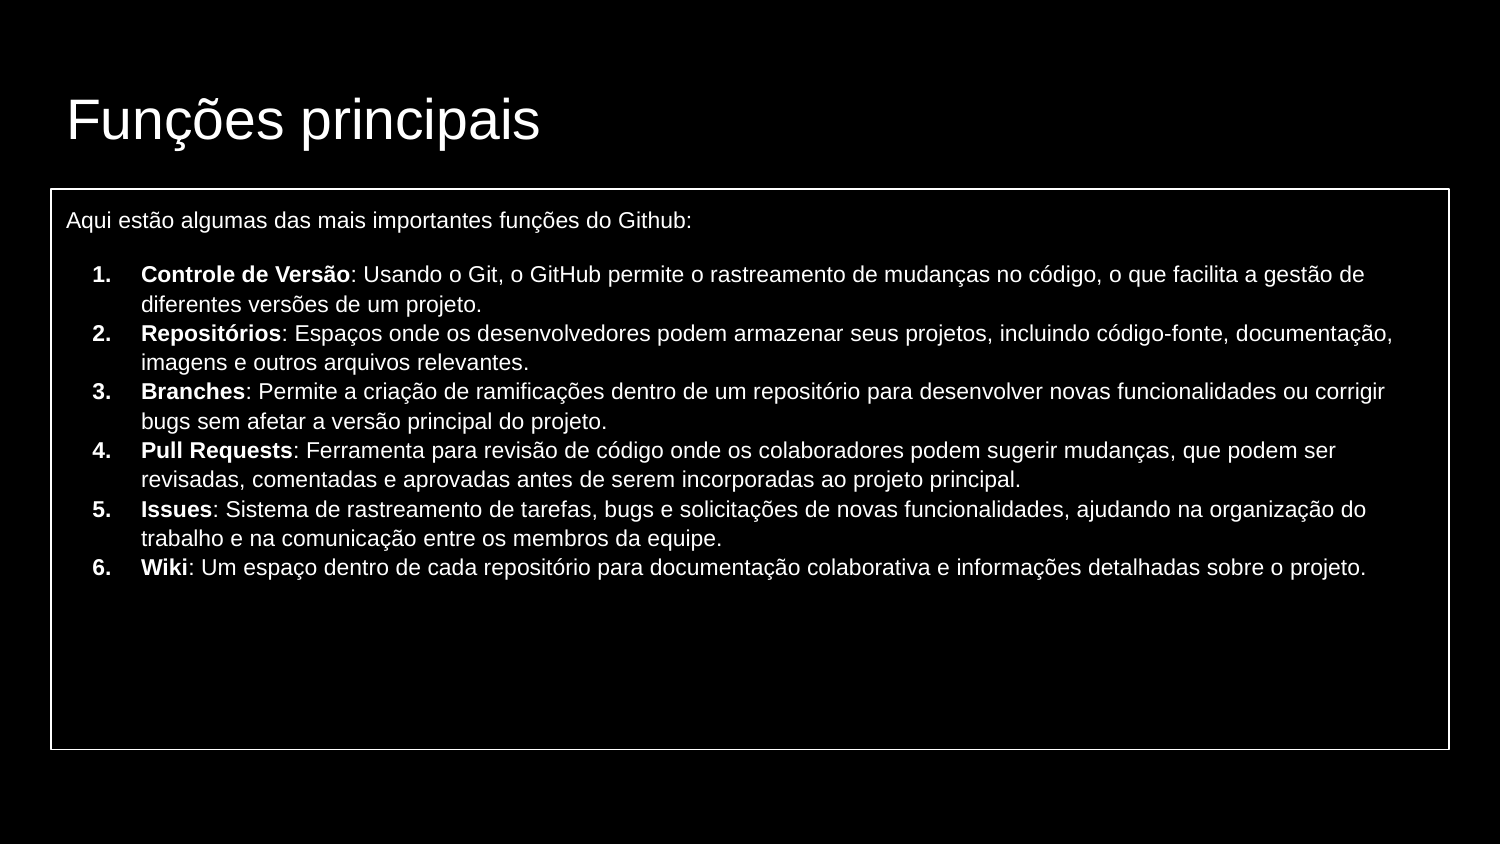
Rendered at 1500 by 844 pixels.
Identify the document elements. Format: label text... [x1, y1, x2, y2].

list Aqui estão algumas das mais importantes funções do Github: Controle de Versão: Usando o Git, o GitHub permite o rastreamento de mudanças no código, o que facilita a gestão de diferentes versões de um projeto. Repositórios: Espaços onde os desenvolvedores podem armazenar seus projetos, incluindo código-fonte, documentação, imagens e outros arquivos relevantes. Branches: Permite a criação de ramificações dentro de um repositório para desenvolver novas funcionalidades ou corrigir bugs sem afetar a versão principal do projeto. Pull Requests: Ferramenta para revisão de código onde os colaboradores podem sugerir mudanças, que podem ser revisadas, comentadas e aprovadas antes de serem incorporadas ao projeto principal. Issues: Sistema de rastreamento de tarefas, bugs e solicitações de novas funcionalidades, ajudando na organização do trabalho e na comunicação entre os membros da equipe. Wiki: Um espaço dentro de cada repositório para documentação colaborativa e informações detalhadas sobre o projeto. [51, 189, 1449, 750]
title Funções principais [51, 72, 1449, 167]
